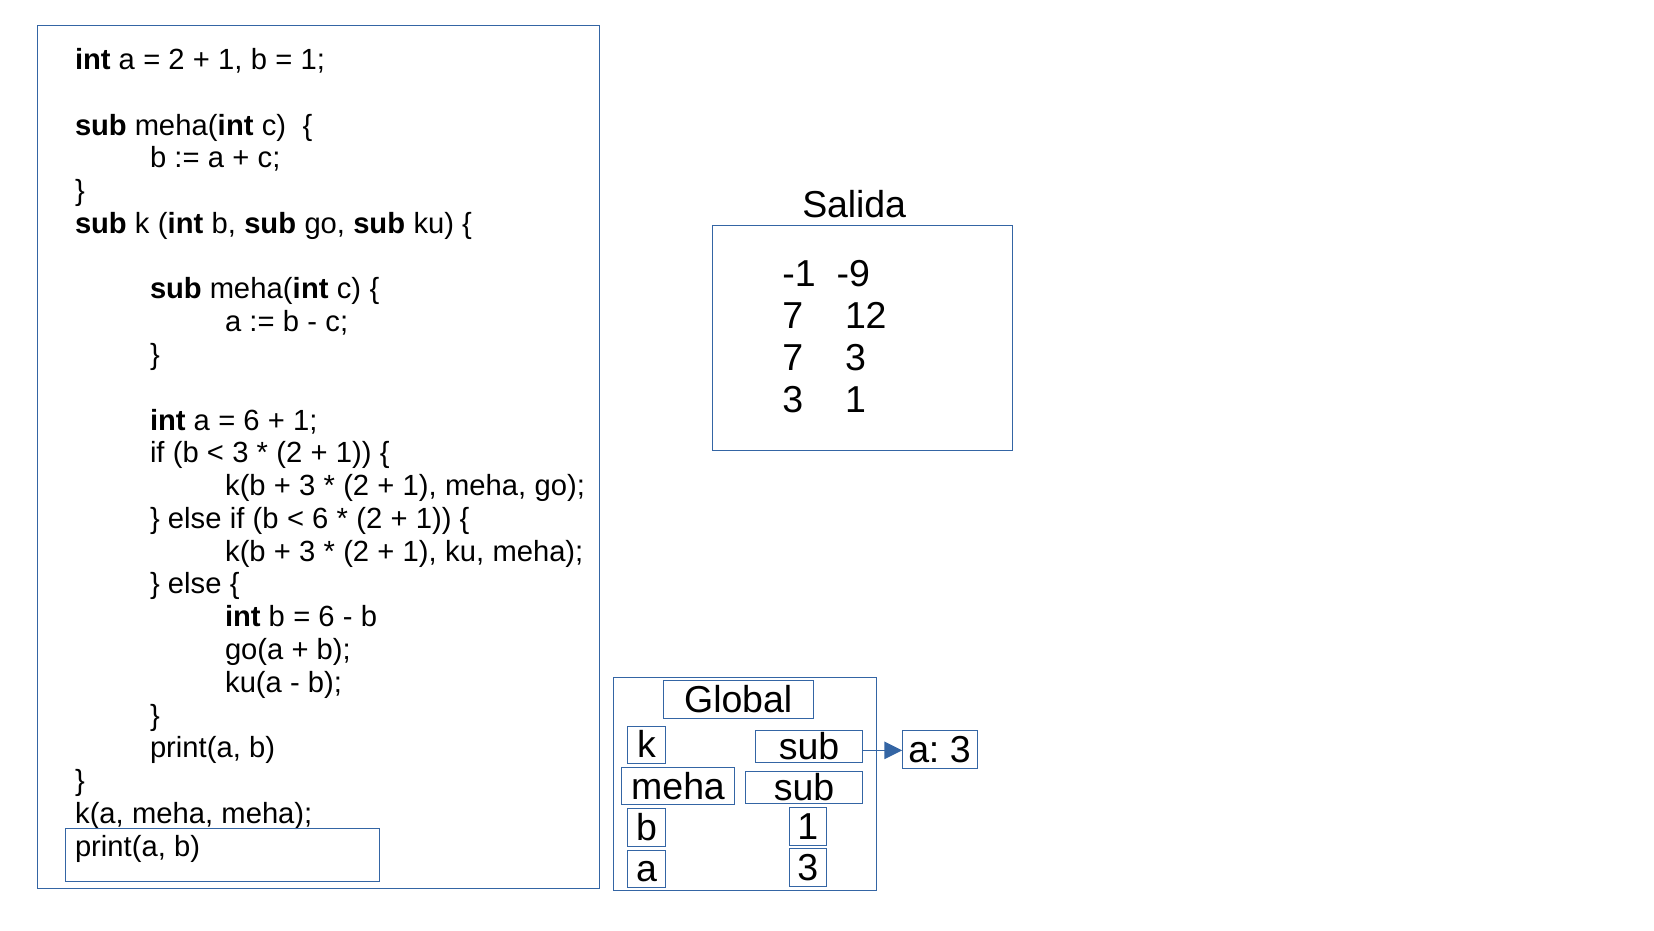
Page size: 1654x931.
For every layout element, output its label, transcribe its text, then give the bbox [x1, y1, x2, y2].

text_box a [627, 850, 666, 888]
text_box -1 -9 7 12 7 3 3 1 [767, 245, 902, 428]
text_box Global [663, 680, 814, 719]
text_box 3 [789, 848, 827, 887]
text_box b [627, 808, 666, 847]
text_box a: 3 [902, 730, 978, 769]
text_box Salida [787, 176, 921, 233]
text_box k [627, 726, 666, 764]
subtitle int a = 2 + 1, b = 1; sub meha(int c) { b := a + c; } sub k (int b, sub go, sub ku) { sub meha(int c) { a := b - c; } int a = 6 + 1; if (b < 3 * (2 + 1)) { k(b + 3 * (2 + 1), meha, go); } else if (b < 6 * (2 + 1)) { k(b + 3 * (2 + 1), ku, meha); } else { int b = 6 - b go(a + b); ku(a - b); } print(a, b) } k(a, meha, meha); print(a, b) [75, 829, 379, 863]
subtitle int a = 2 + 1, b = 1; sub meha(int c) { b := a + c; } sub k (int b, sub go, sub ku) { sub meha(int c) { a := b - c; } int a = 6 + 1; if (b < 3 * (2 + 1)) { k(b + 3 * (2 + 1), meha, go); } else if (b < 6 * (2 + 1)) { k(b + 3 * (2 + 1), ku, meha); } else { int b = 6 - b go(a + b); ku(a - b); } print(a, b) } k(a, meha, meha); print(a, b) [75, 43, 638, 863]
text_box 1 [789, 807, 827, 846]
text_box sub [745, 771, 863, 804]
text_box meha [621, 767, 735, 805]
text_box sub [755, 730, 863, 763]
